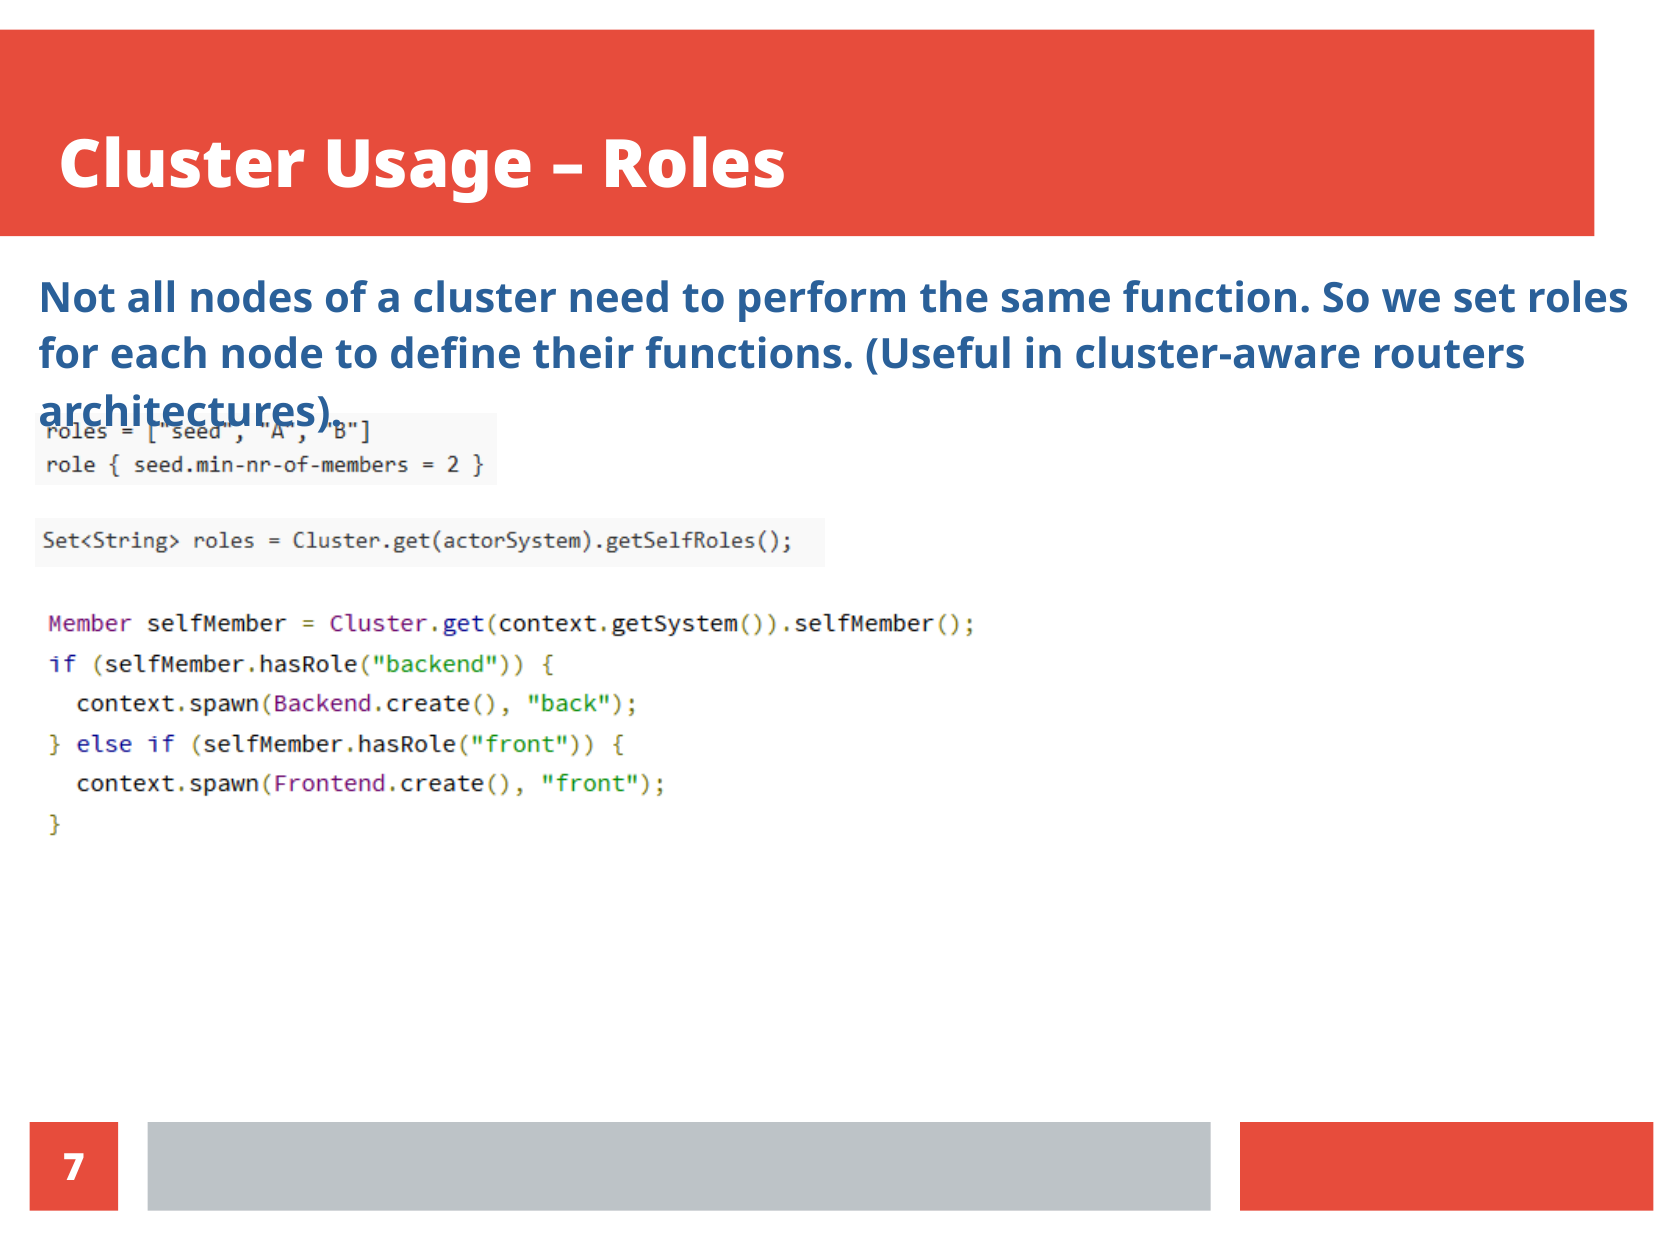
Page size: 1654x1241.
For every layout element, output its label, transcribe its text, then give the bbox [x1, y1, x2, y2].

text_box Not all nodes of a cluster need to perform the same function. So we set roles for each node to define their functions. (Useful in cluster-aware routers architectures). [23, 259, 1654, 390]
picture [234, 413, 243, 421]
picture [35, 518, 825, 567]
picture [35, 597, 992, 851]
picture [46, 415, 54, 422]
picture [35, 413, 497, 485]
title Cluster Usage – Roles [59, 59, 1595, 207]
